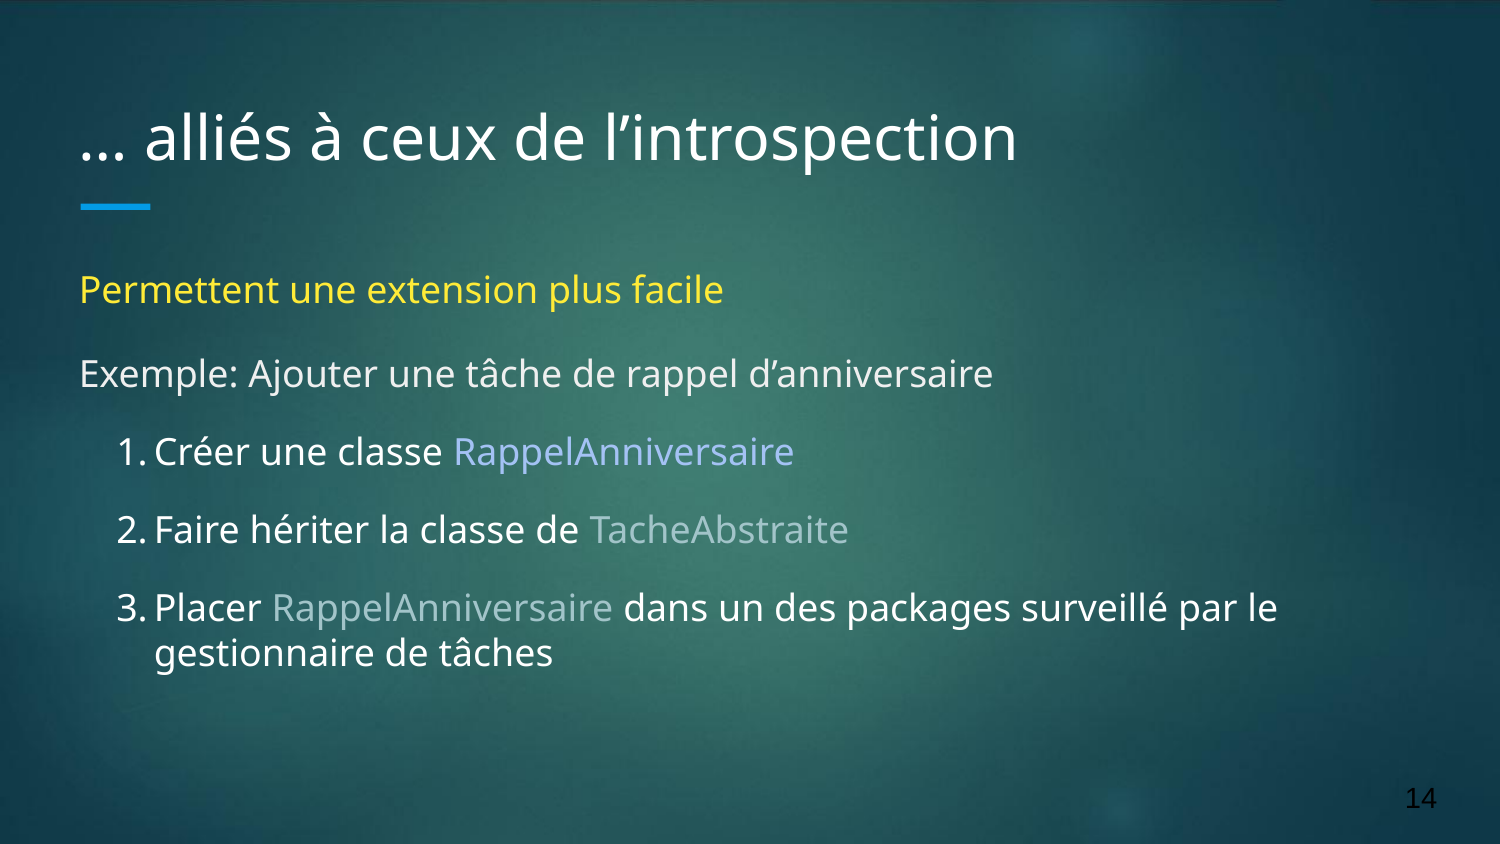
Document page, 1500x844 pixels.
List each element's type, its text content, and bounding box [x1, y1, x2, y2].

slide_number <number> [1389, 764, 1480, 830]
list Permettent une extension plus facile [63, 250, 1301, 349]
picture [0, 0, 1500, 844]
list Exemple: Ajouter une tâche de rappel d’anniversaire Créer une classe RappelAnniversaire Faire hériter la classe de TacheAbstraite Placer RappelAnniversaire dans un des packages surveillé par le gestionnaire de tâches [63, 289, 1437, 790]
title … alliés à ceux de l’introspection [63, 75, 1437, 188]
